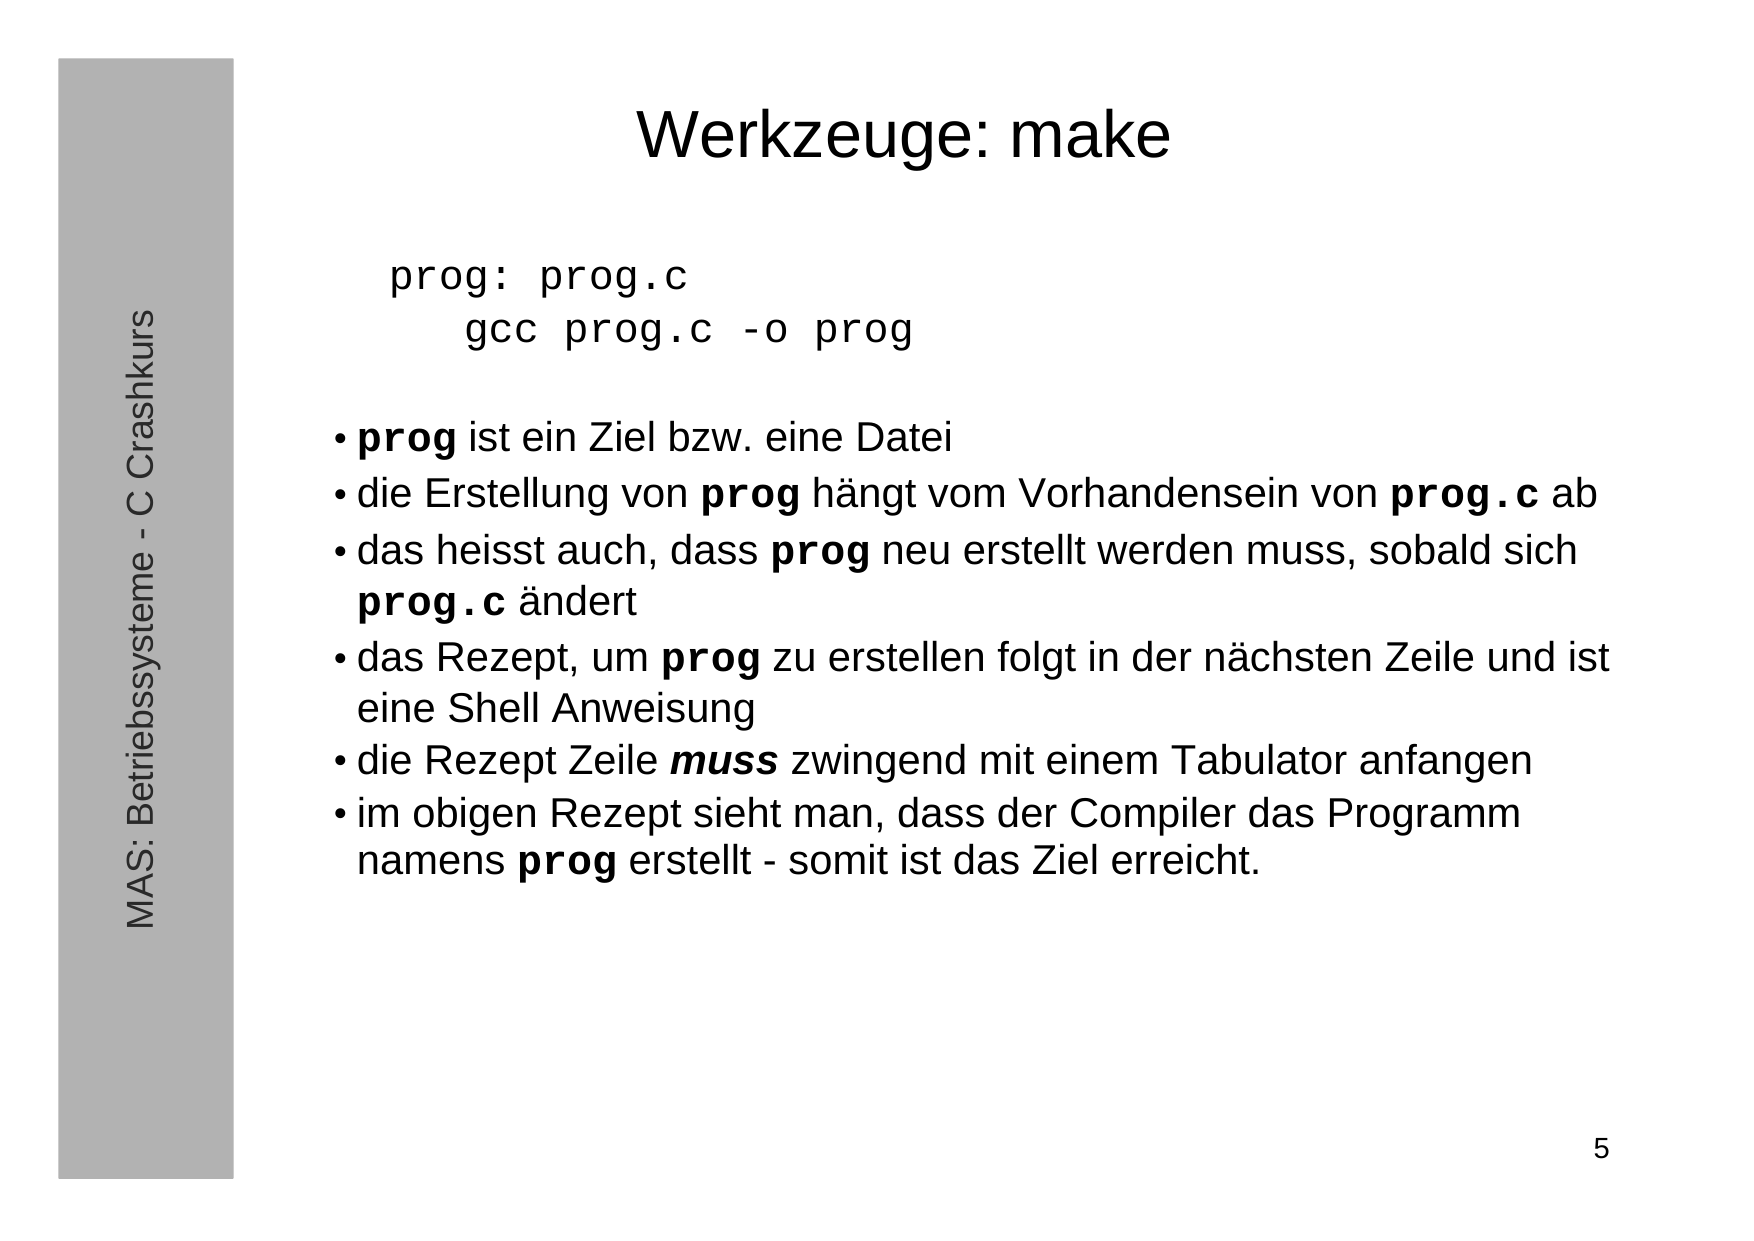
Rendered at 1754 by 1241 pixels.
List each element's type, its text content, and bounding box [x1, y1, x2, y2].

text_box Werkzeuge: make [617, 86, 1193, 181]
text_box [290, 221, 1651, 383]
text_box MAS: Betriebssysteme - C Crashkurs [110, 60, 195, 1180]
text_box prog: prog.c gcc prog.c -o prog prog ist ein Ziel bzw. eine Datei die Erstellung von prog hängt vom Vorhandensein von prog.c ab das heisst auch, dass prog neu erstellt werden muss, sobald sich prog.c ändert das Rezept, um prog zu erstellen folgt in der nächsten Zeile und ist eine Shell Anweisung die Rezept Zeile muss zwingend mit einem Tabulator anfangen im obigen Rezept sieht man, dass der Compiler das Programm namens prog erstellt - somit ist das Ziel erreicht. [318, 246, 1637, 1182]
text_box [59, 59, 233, 1179]
text_box <number> [1593, 1130, 1651, 1168]
